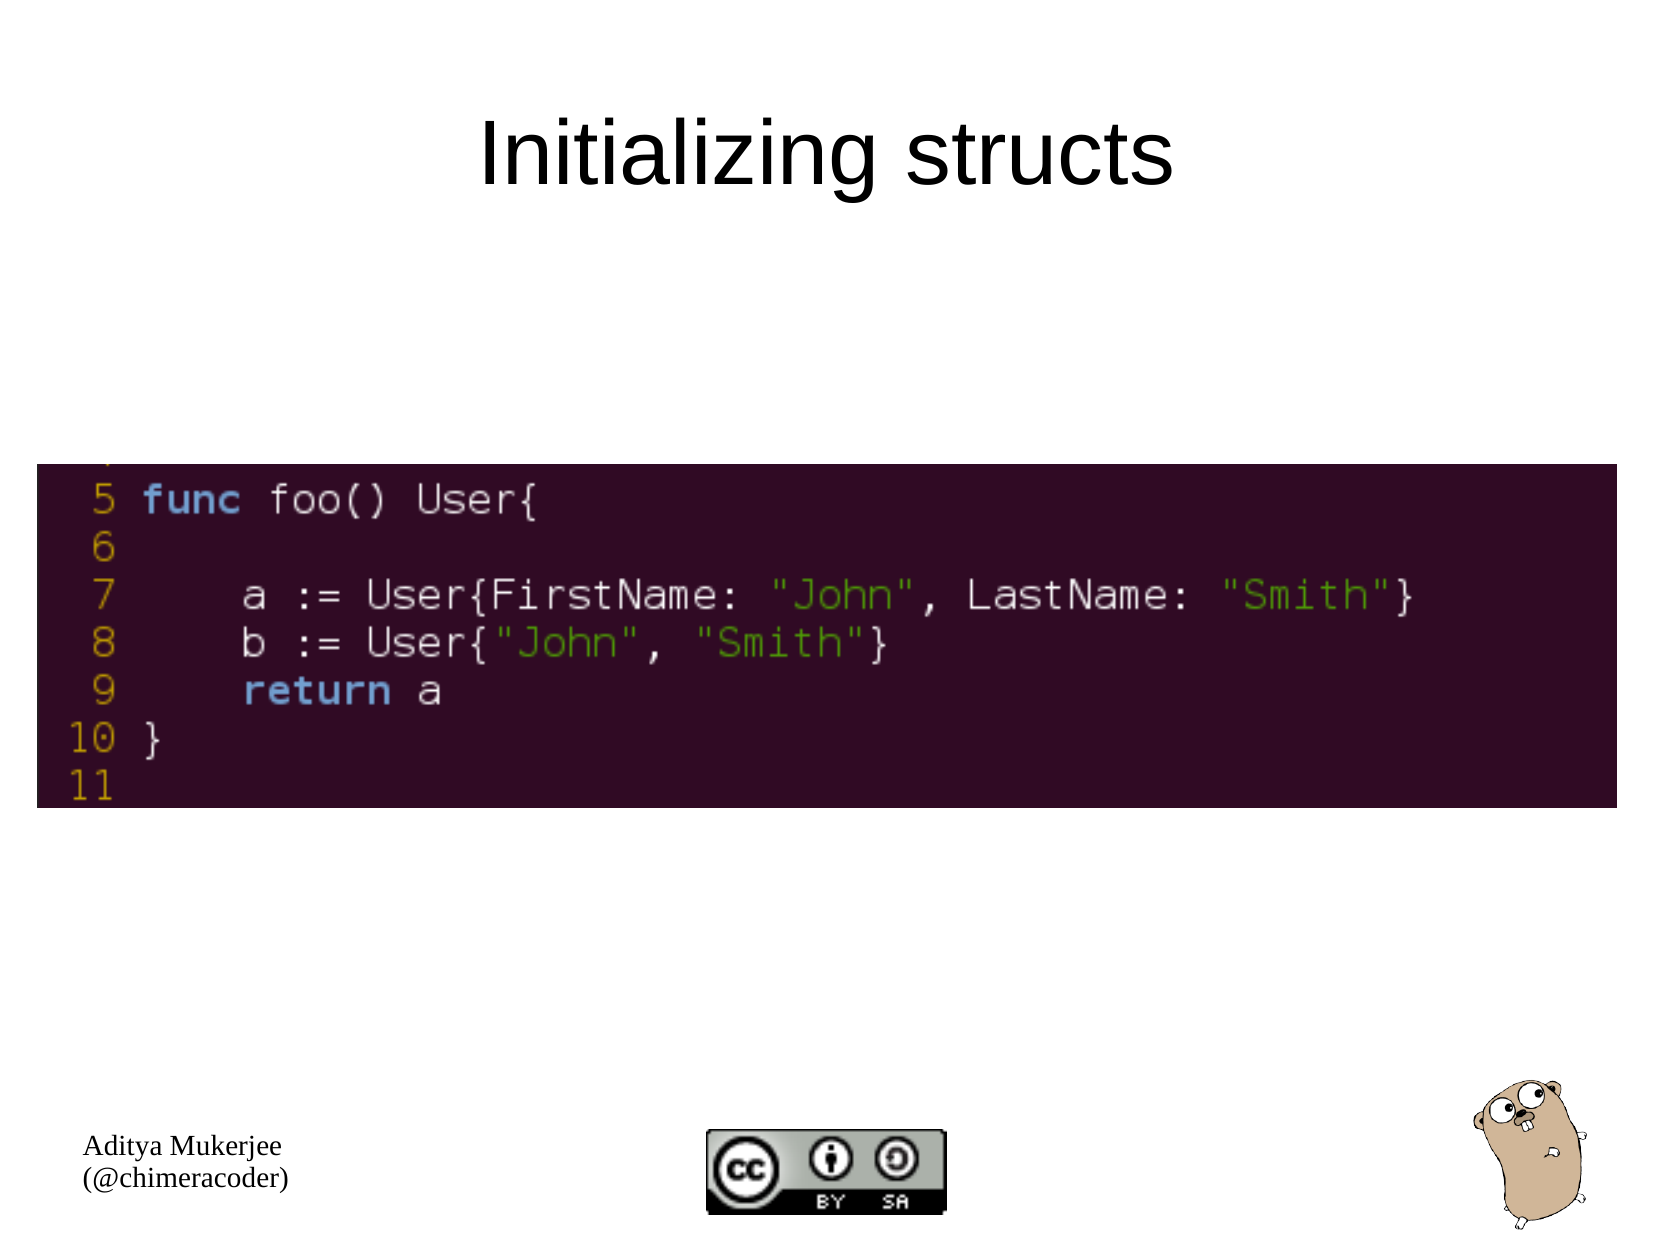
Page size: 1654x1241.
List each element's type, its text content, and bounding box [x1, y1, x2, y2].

picture [1455, 1079, 1606, 1230]
picture [37, 464, 1617, 808]
picture [706, 1129, 947, 1215]
title Initializing structs [82, 49, 1571, 257]
